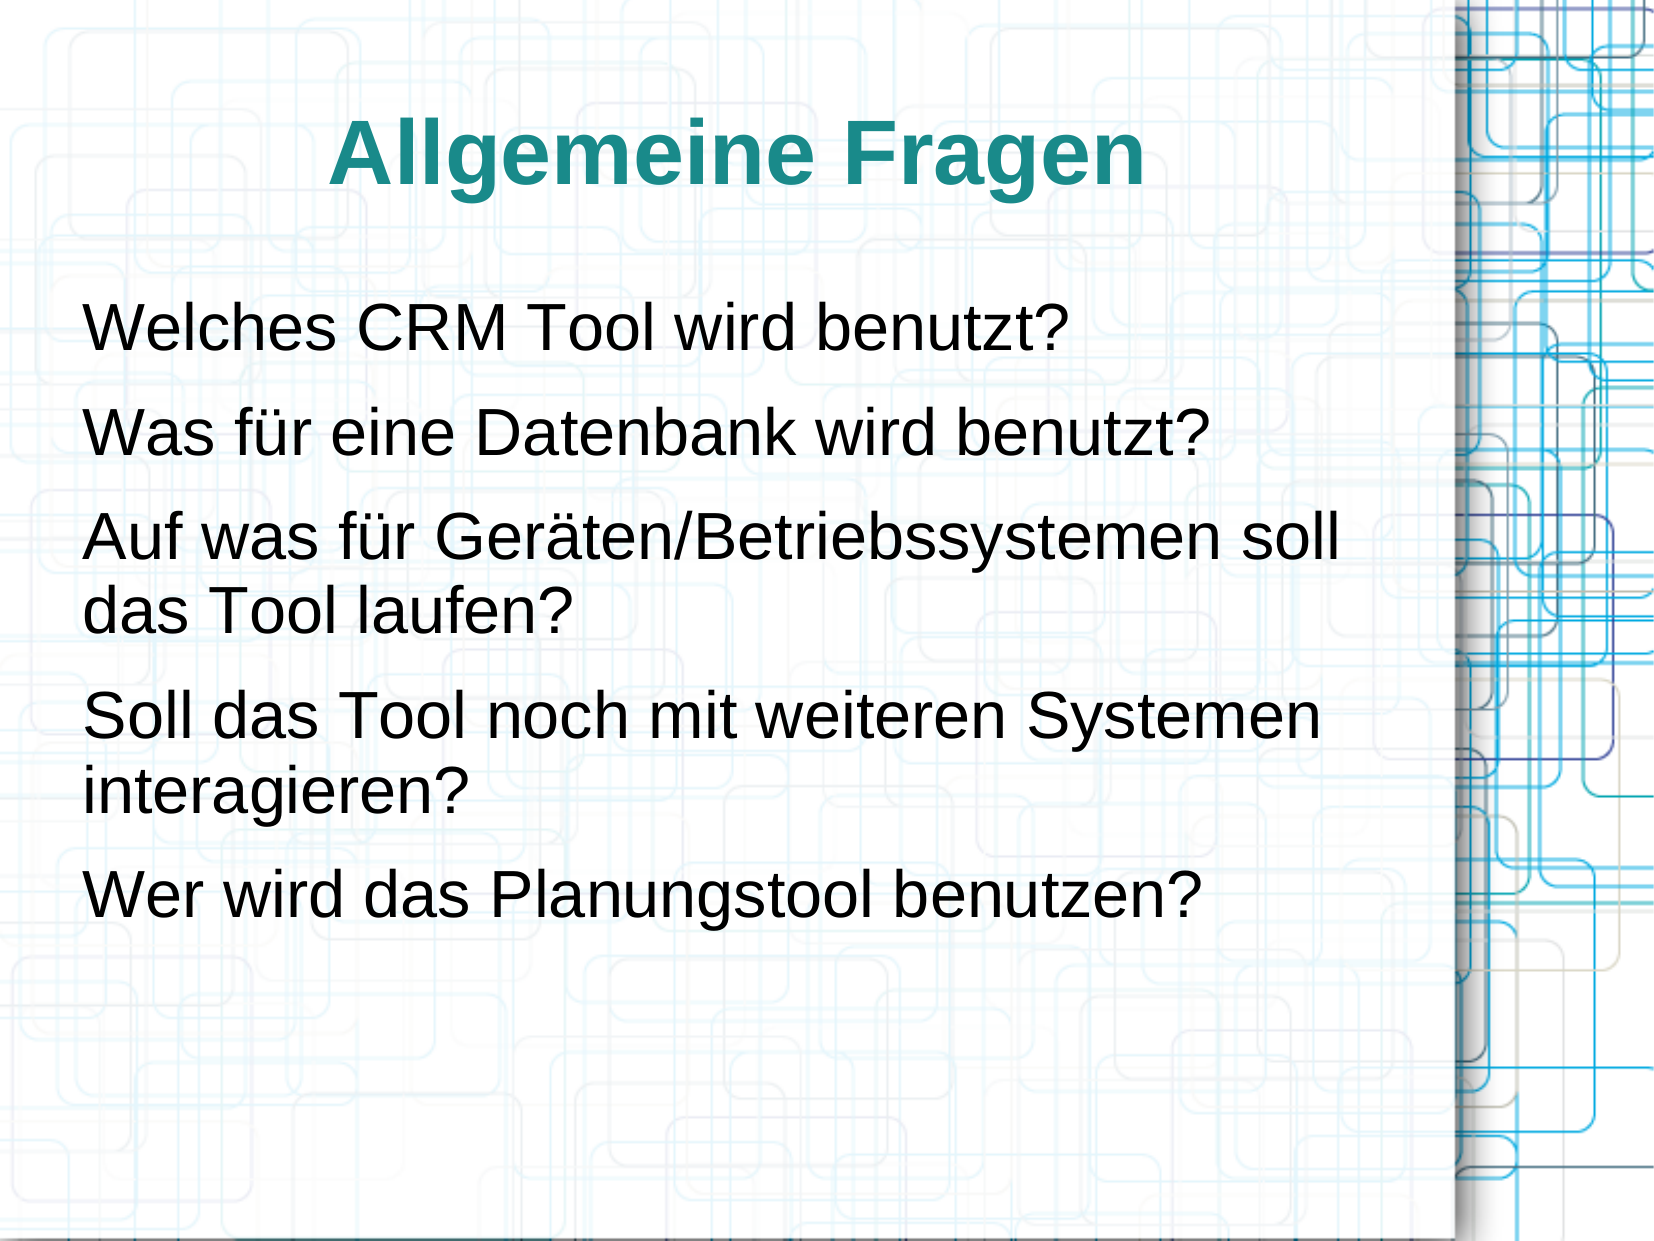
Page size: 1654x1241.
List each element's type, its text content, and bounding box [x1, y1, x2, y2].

picture [0, 0, 1654, 1241]
title Allgemeine Fragen [59, 49, 1418, 257]
list Welches CRM Tool wird benutzt? Was für eine Datenbank wird benutzt? Auf was für Geräten/Betriebssystemen soll das Tool laufen? Soll das Tool noch mit weiteren Systemen interagieren? Wer wird das Planungstool benutzen? [82, 290, 1418, 1141]
